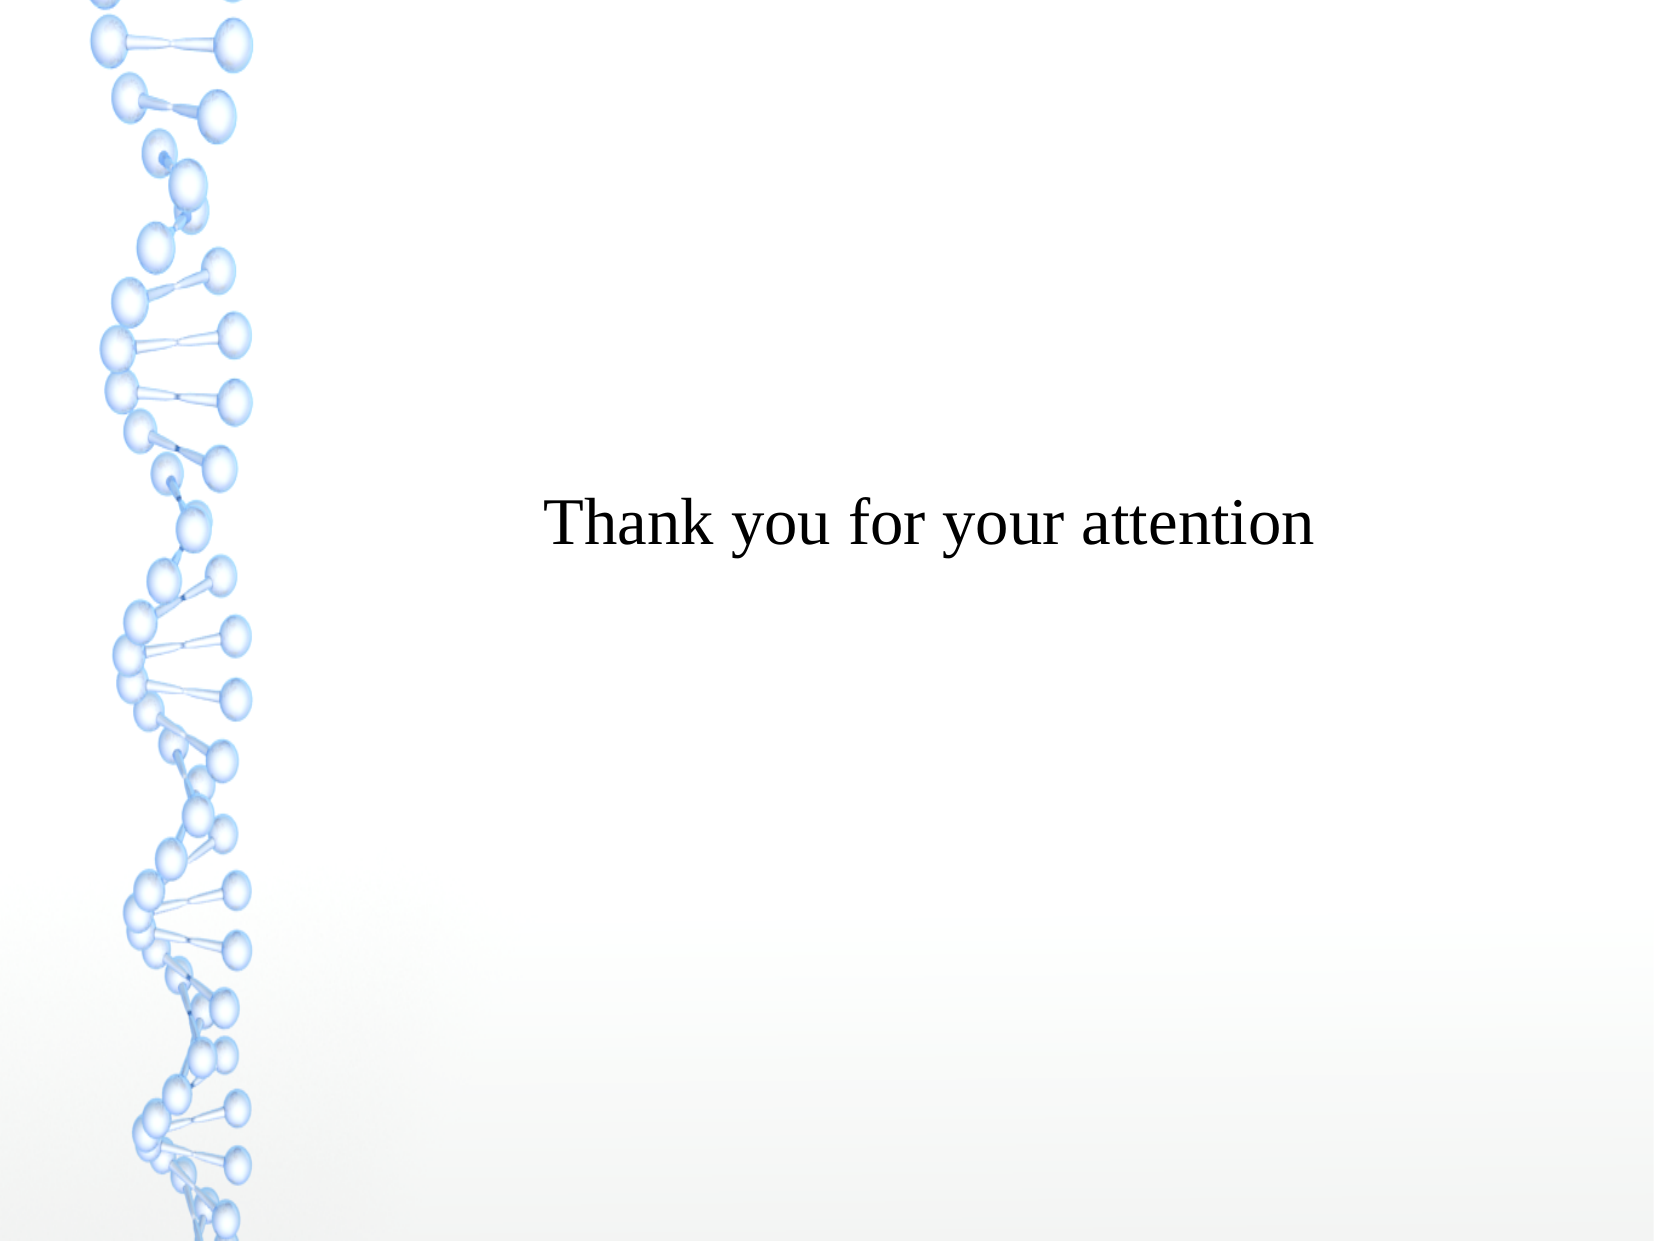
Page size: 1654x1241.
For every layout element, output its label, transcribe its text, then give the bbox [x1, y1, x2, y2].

picture [0, 0, 1654, 1241]
subtitle Thank you for your attention [265, 47, 1595, 997]
